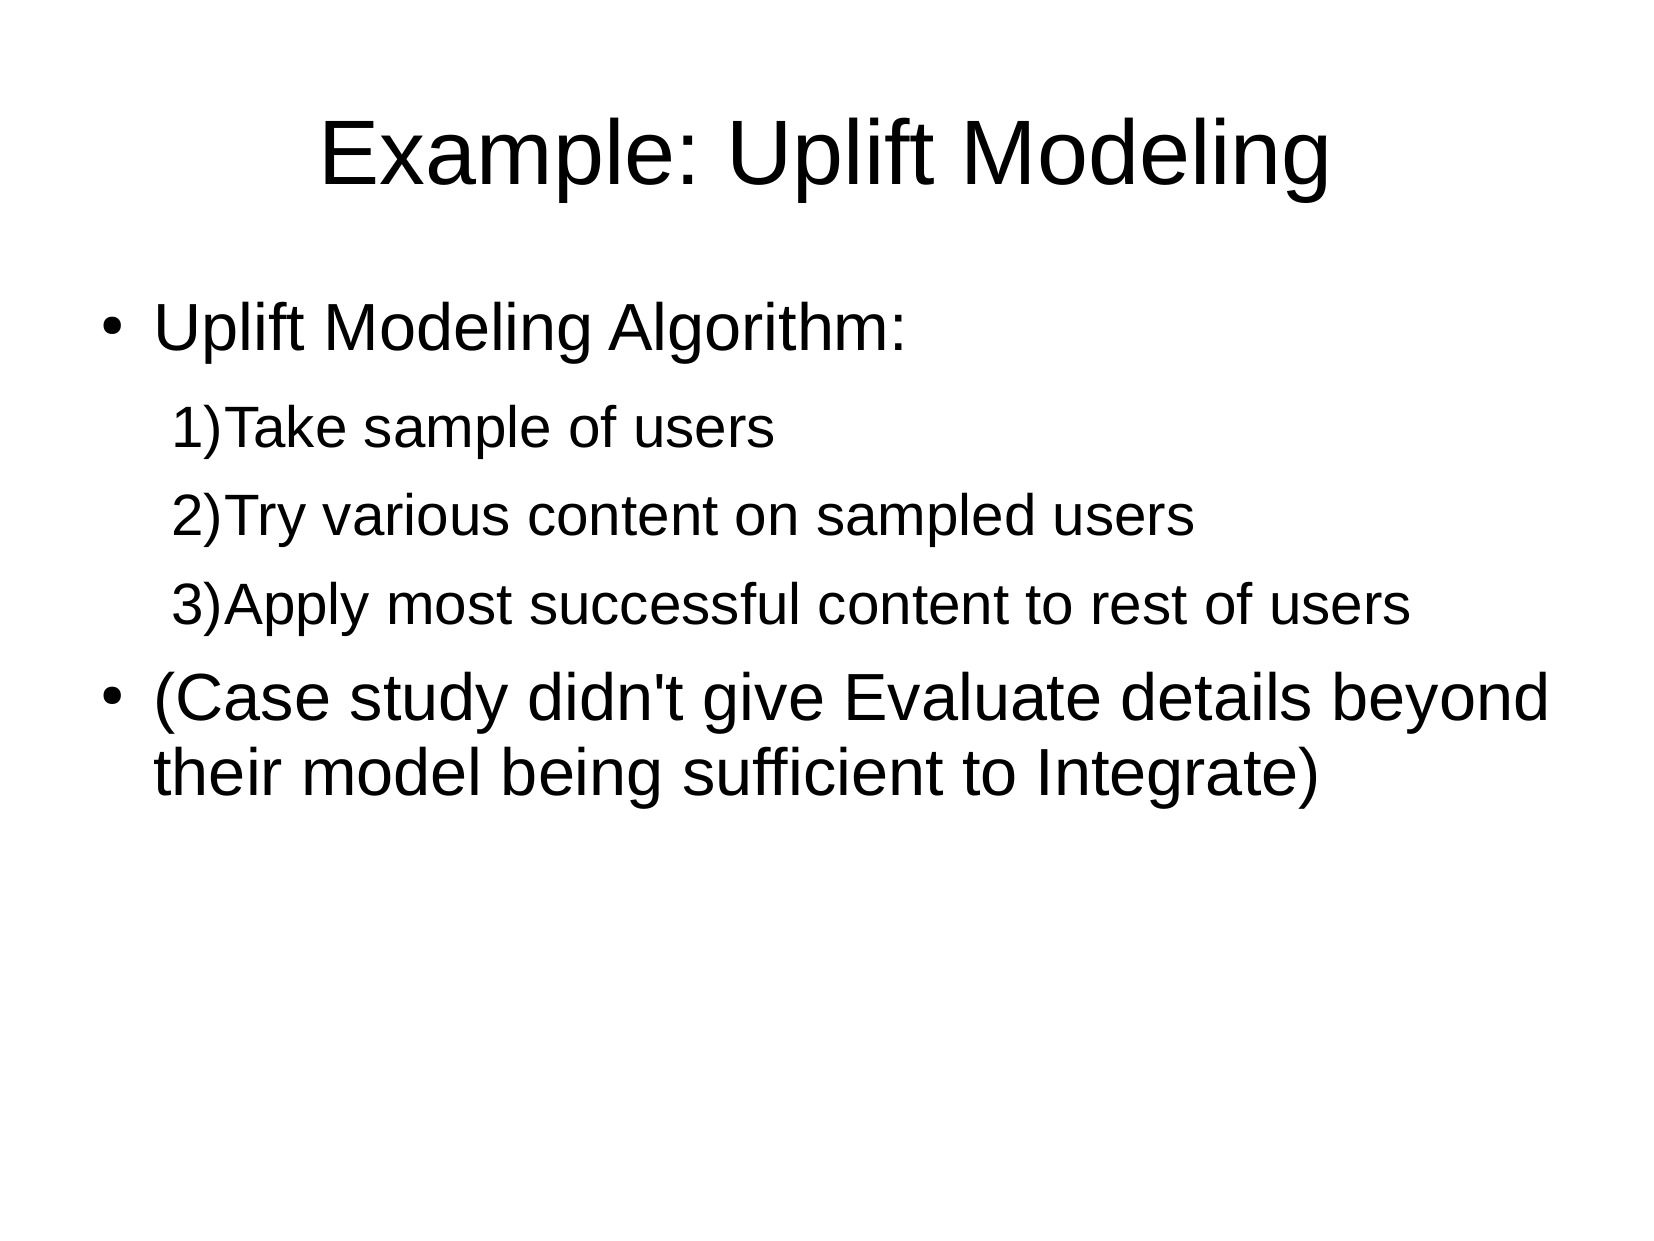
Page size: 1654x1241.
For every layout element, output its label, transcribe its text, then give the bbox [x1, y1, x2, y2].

list Uplift Modeling Algorithm: Take sample of users Try various content on sampled users Apply most successful content to rest of users (Case study didn't give Evaluate details beyond their model being sufficient to Integrate) [82, 290, 1571, 1010]
title Example: Uplift Modeling [82, 49, 1571, 257]
